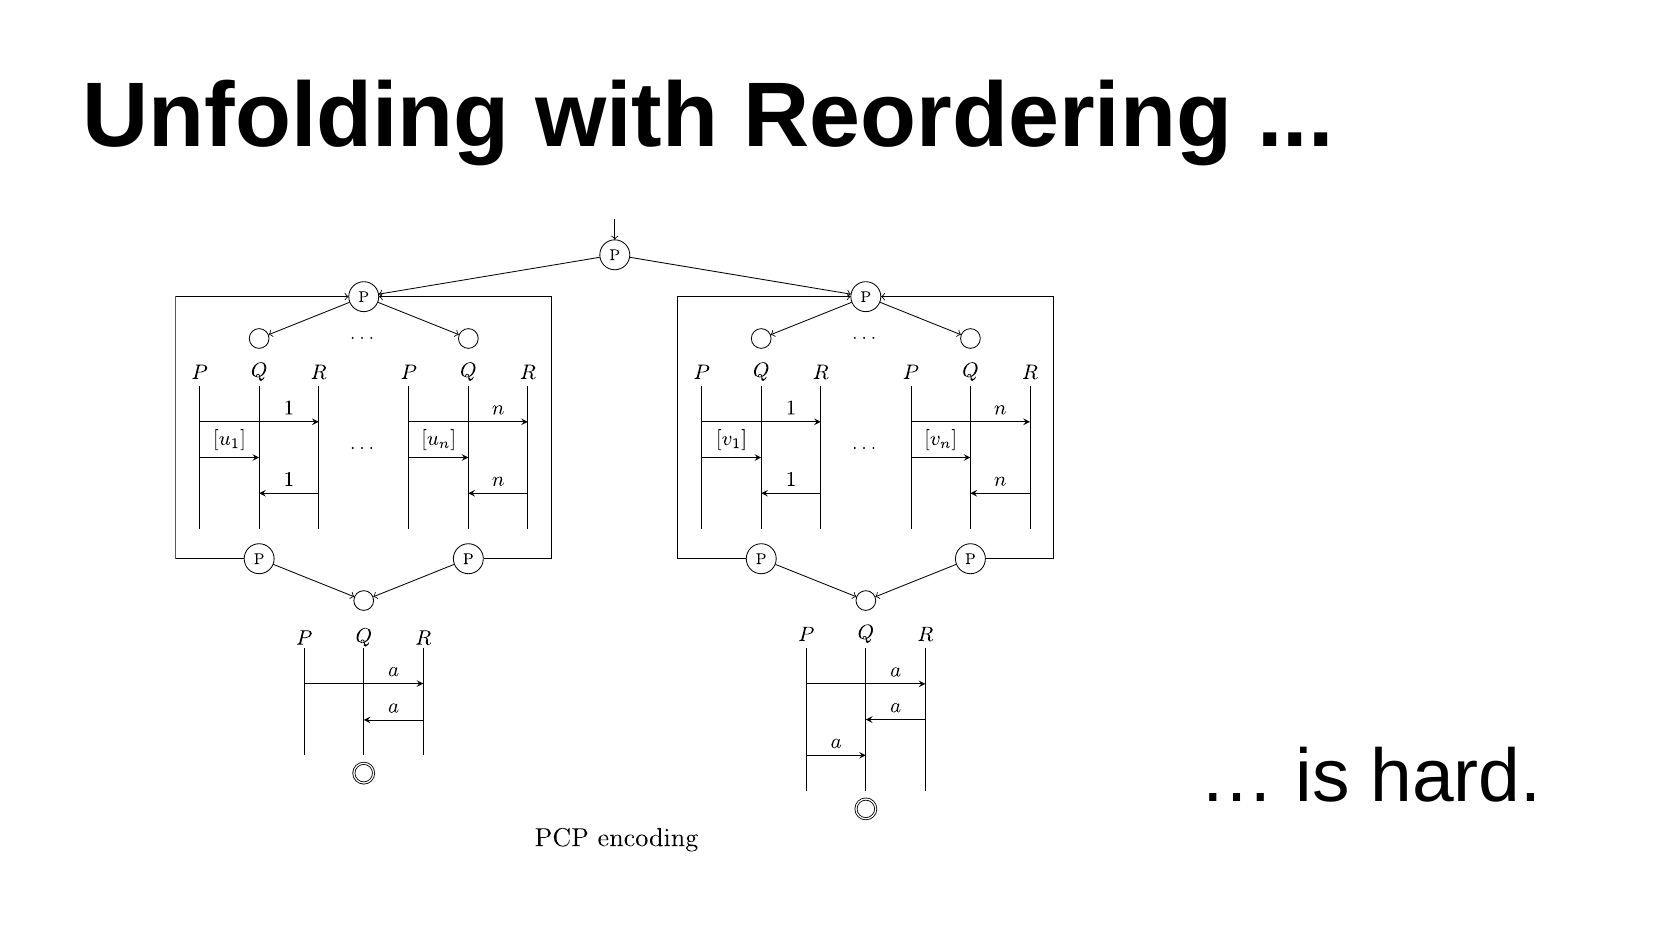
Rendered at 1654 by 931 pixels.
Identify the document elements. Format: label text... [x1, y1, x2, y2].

title Unfolding with Reordering ... [82, 37, 1571, 193]
text_box … is hard. [1185, 726, 1557, 826]
picture [175, 219, 1055, 852]
